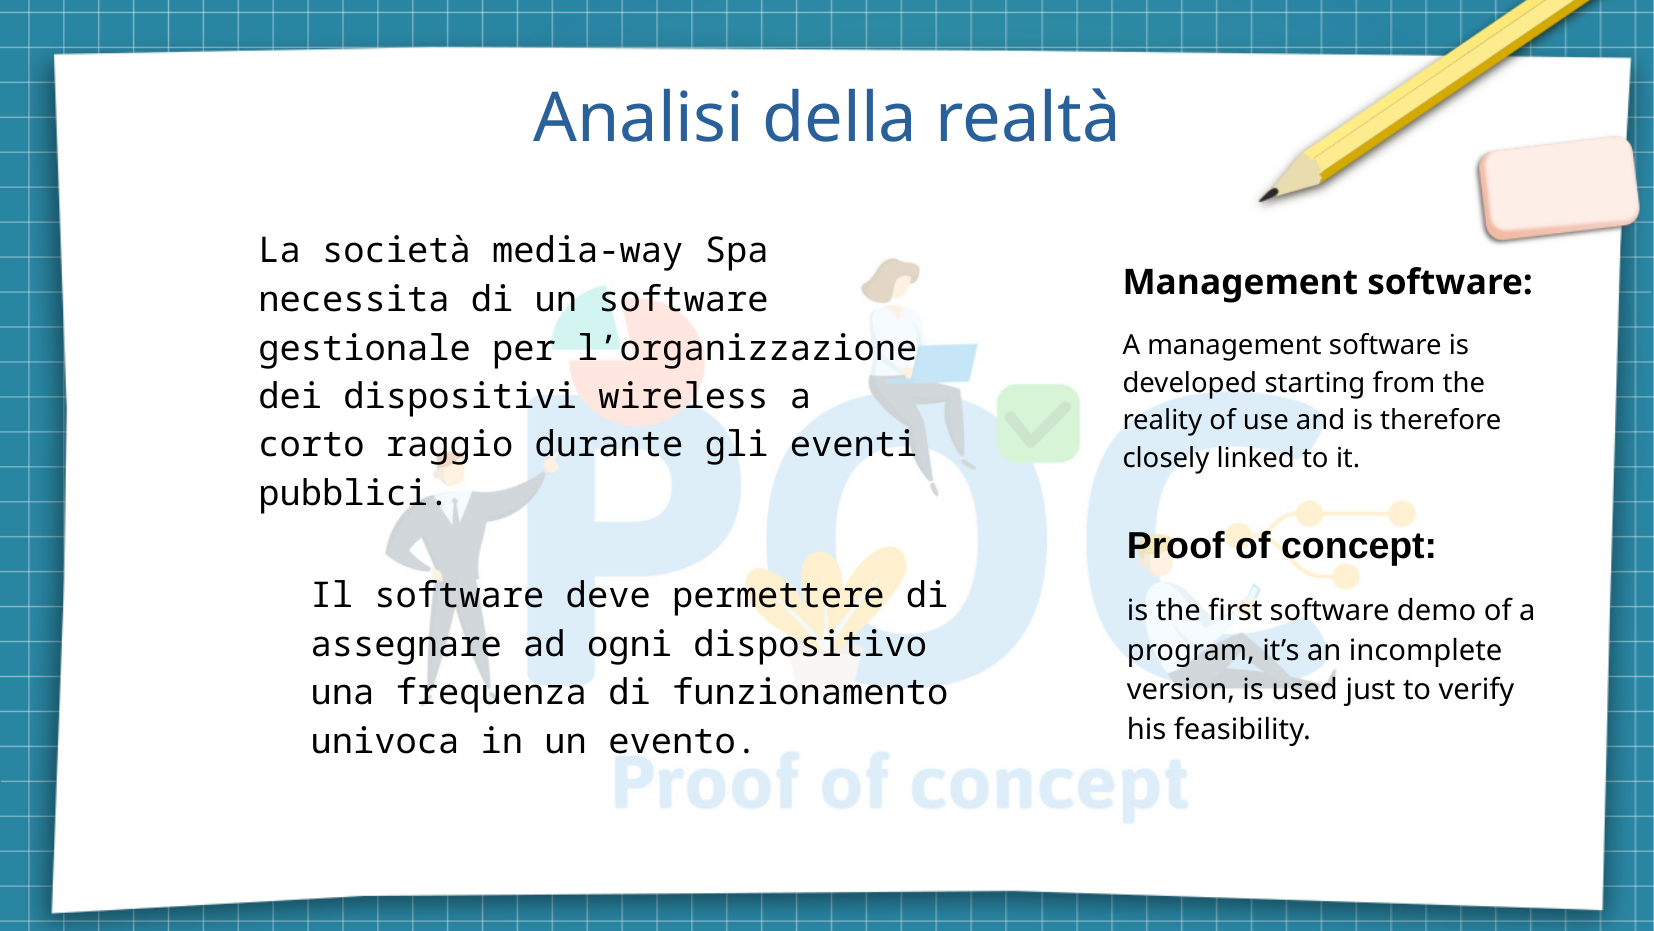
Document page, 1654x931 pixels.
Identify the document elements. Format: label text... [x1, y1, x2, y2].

list Proof of concept: is the first software demo of a program, it’s an incomplete version, is used just to verify his feasibility. [1055, 525, 1538, 751]
list Management software: A management software is developed starting from the reality of use and is therefore closely linked to it. [1055, 256, 1538, 488]
title Analisi della realtà [82, 37, 1571, 193]
list La società media-way Spa necessita di un software gestionale per l’organizzazione dei dispositivi wireless a corto raggio durante gli eventi pubblici. [187, 225, 938, 526]
picture [0, 0, 1654, 931]
text_box Il software deve permettere di assegnare ad ogni dispositivo una frequenza di funzionamento univoca in un evento. [225, 562, 976, 757]
